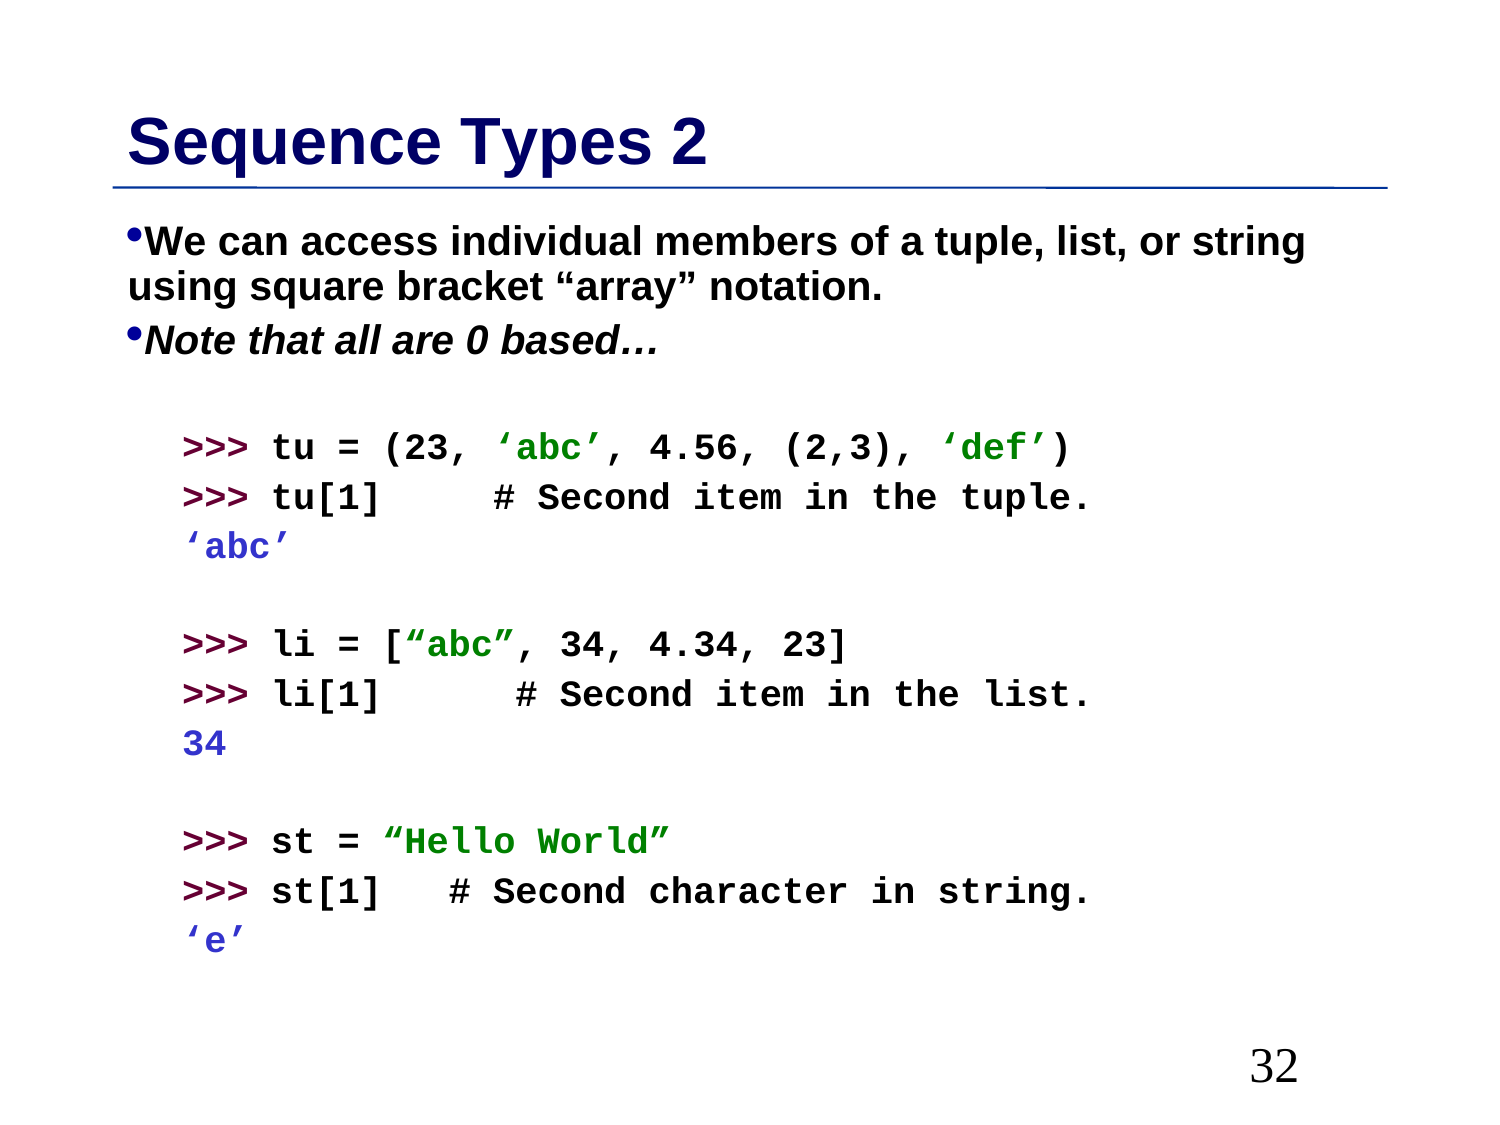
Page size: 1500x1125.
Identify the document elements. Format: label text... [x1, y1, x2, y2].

text_box <number> [1074, 994, 1387, 1125]
list We can access individual members of a tuple, list, or string using square bracket “array” notation. Note that all are 0 based… >>> tu = (23, ‘abc’, 4.56, (2,3), ‘def’) >>> tu[1] # Second item in the tuple. ‘abc’ >>> li = [“abc”, 34, 4.34, 23] >>> li[1] # Second item in the list. 34 >>> st = “Hello World” >>> st[1] # Second character in string. ‘e’ [112, 212, 1388, 977]
title Sequence Types 2 [112, 89, 1388, 185]
